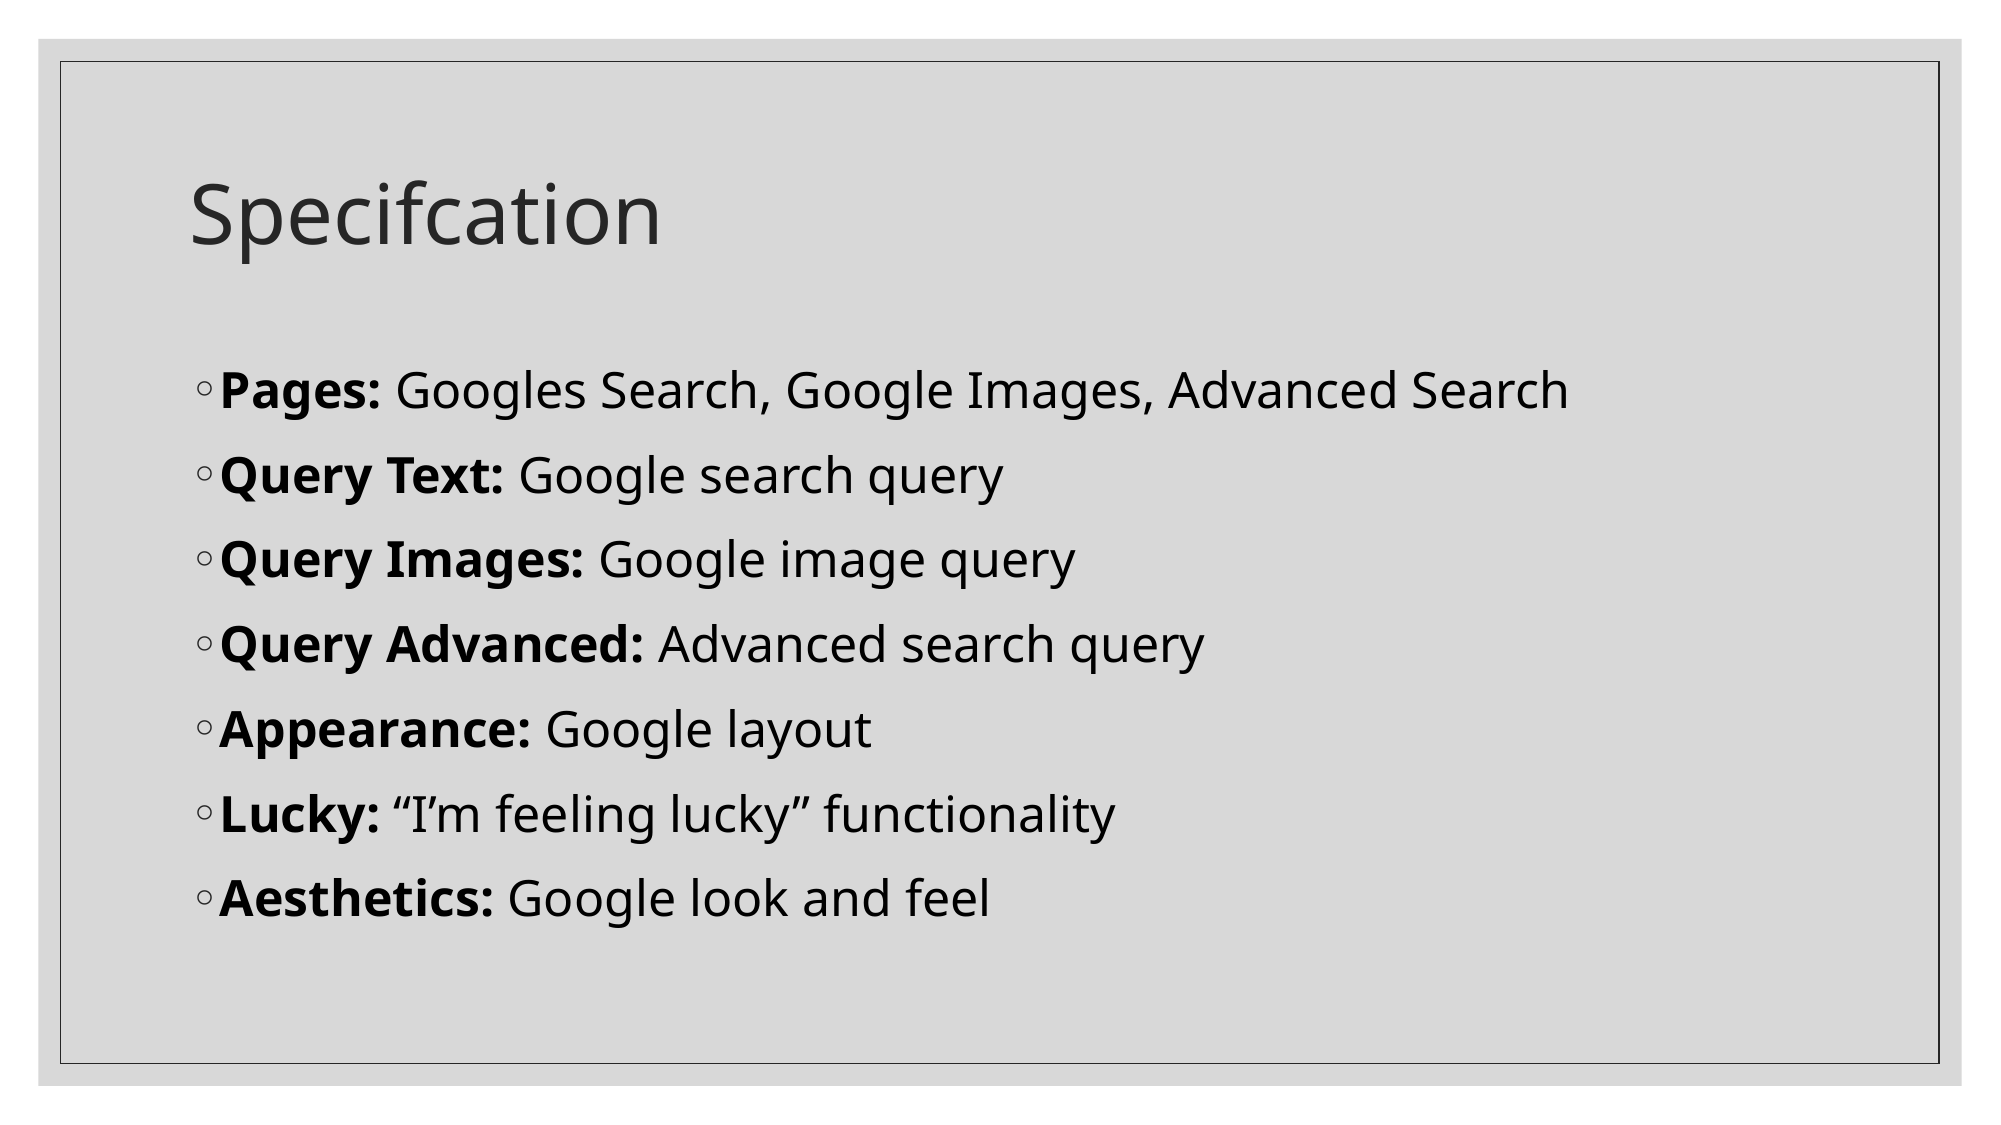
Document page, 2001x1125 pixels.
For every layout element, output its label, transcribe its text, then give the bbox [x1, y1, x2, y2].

list Pages: Googles Search, Google Images, Advanced Search Query Text: Google search query Query Images: Google image query Query Advanced: Advanced search query Appearance: Google layout Lucky: “I’m feeling lucky” functionality Aesthetics: Google look and feel [174, 345, 1825, 977]
title Specifcation [174, 105, 1825, 331]
